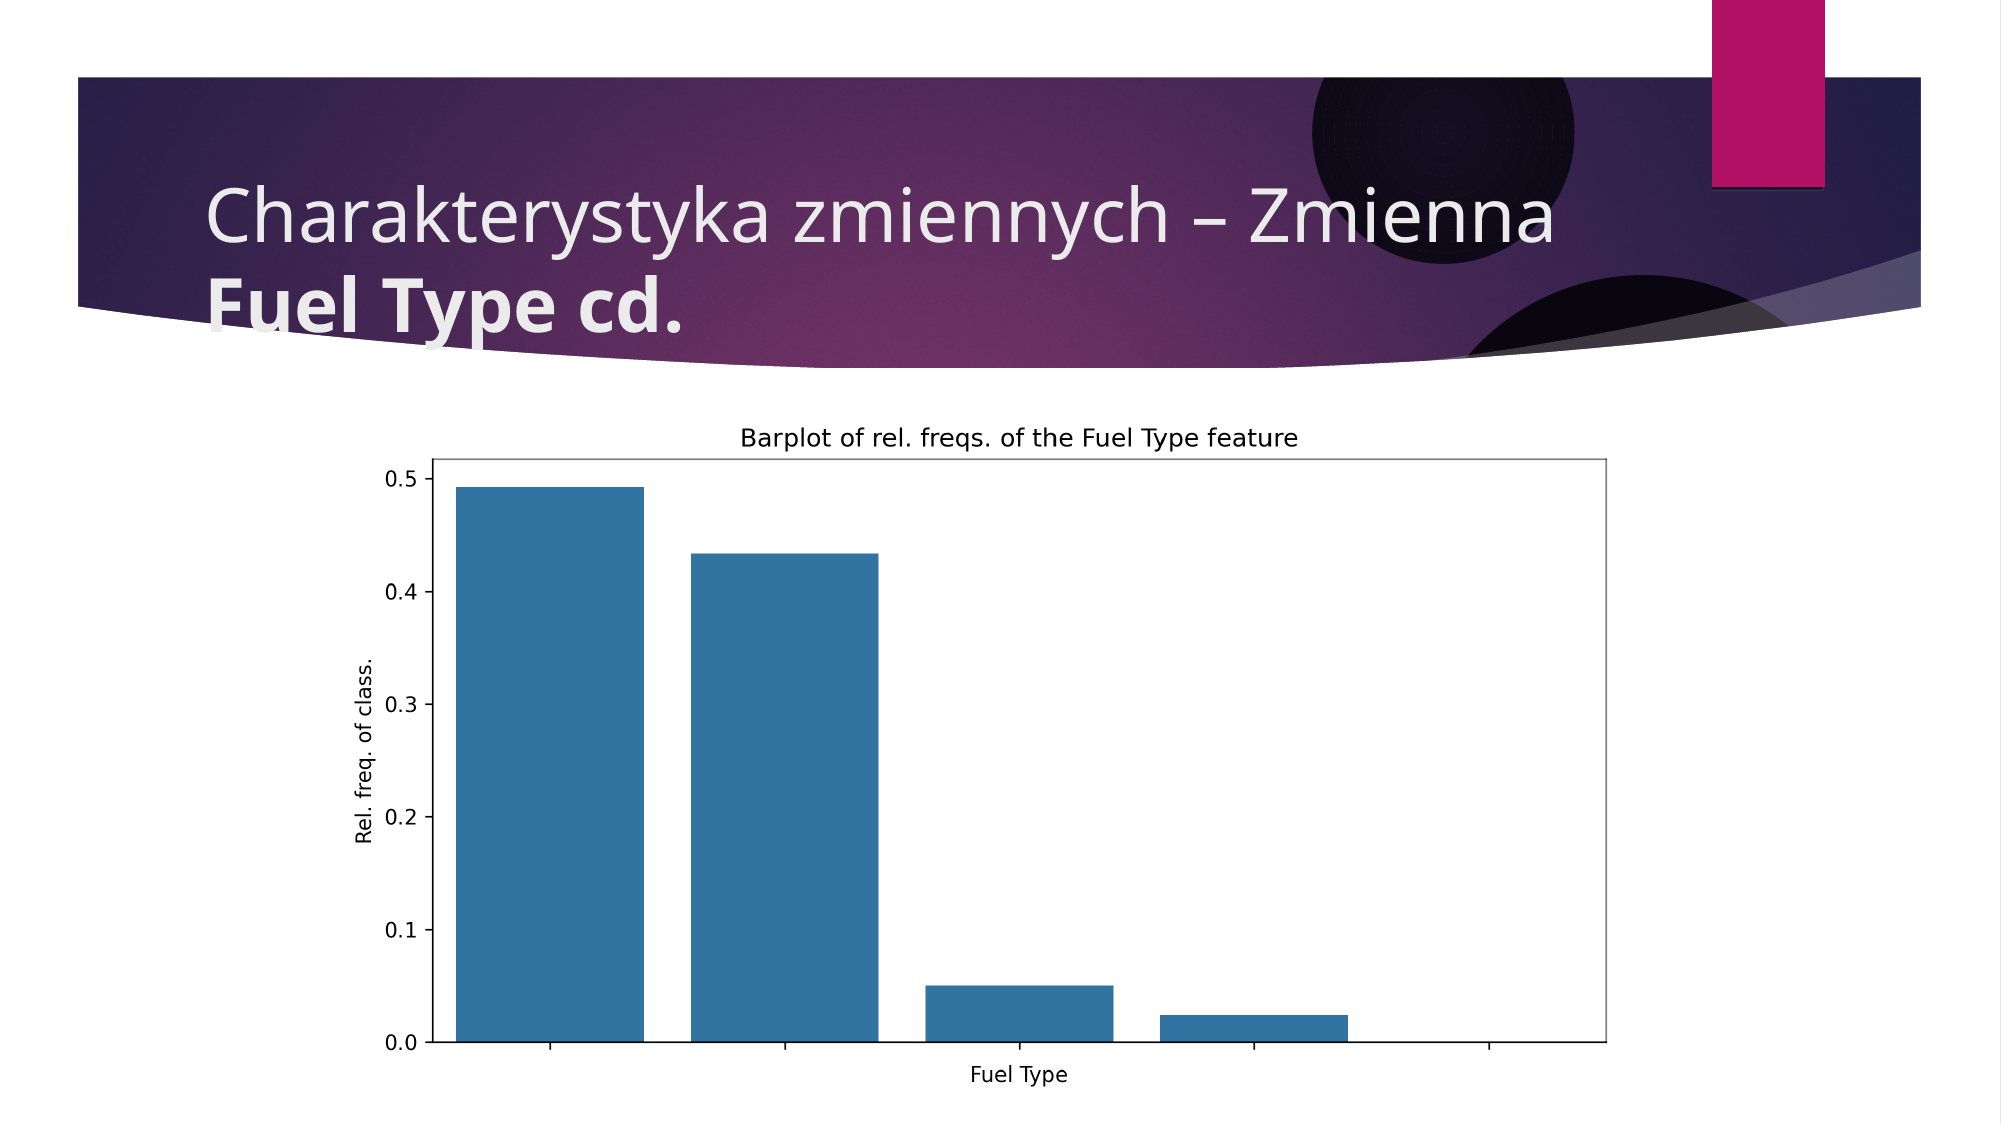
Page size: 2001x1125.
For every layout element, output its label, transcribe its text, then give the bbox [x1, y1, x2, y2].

picture [243, 368, 1757, 1125]
title Charakterystyka zmiennych – Zmienna Fuel Type cd. [189, 159, 1627, 276]
